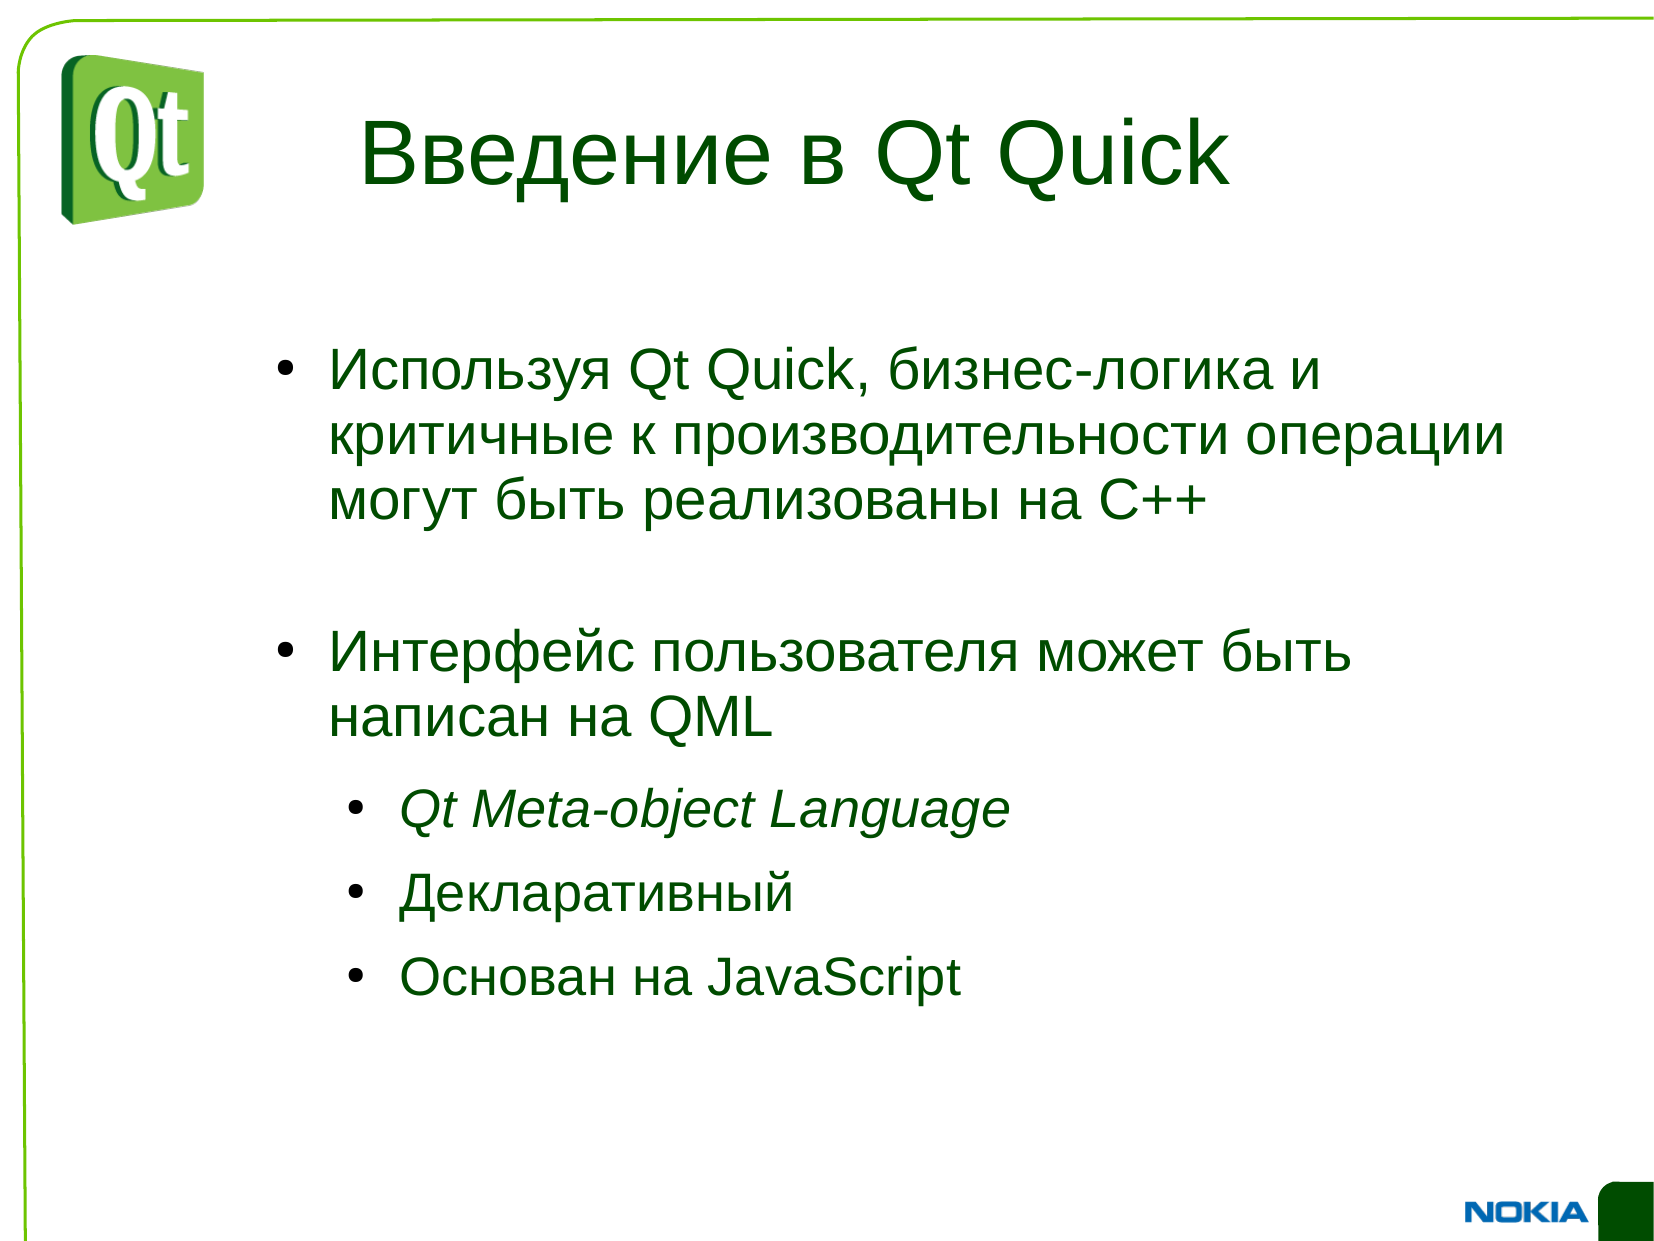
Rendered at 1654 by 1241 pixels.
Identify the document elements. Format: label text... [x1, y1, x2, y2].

title Введение в Qt Quick [257, 56, 1333, 250]
picture [61, 55, 204, 225]
list Используя Qt Quick, бизнес-логика и критичные к производительности операции могут быть реализованы на C++ Интерфейс пользователя может быть написан на QML Qt Meta-object Language Декларативный Основан на JavaScript [257, 336, 1577, 1141]
picture [1465, 1201, 1589, 1223]
